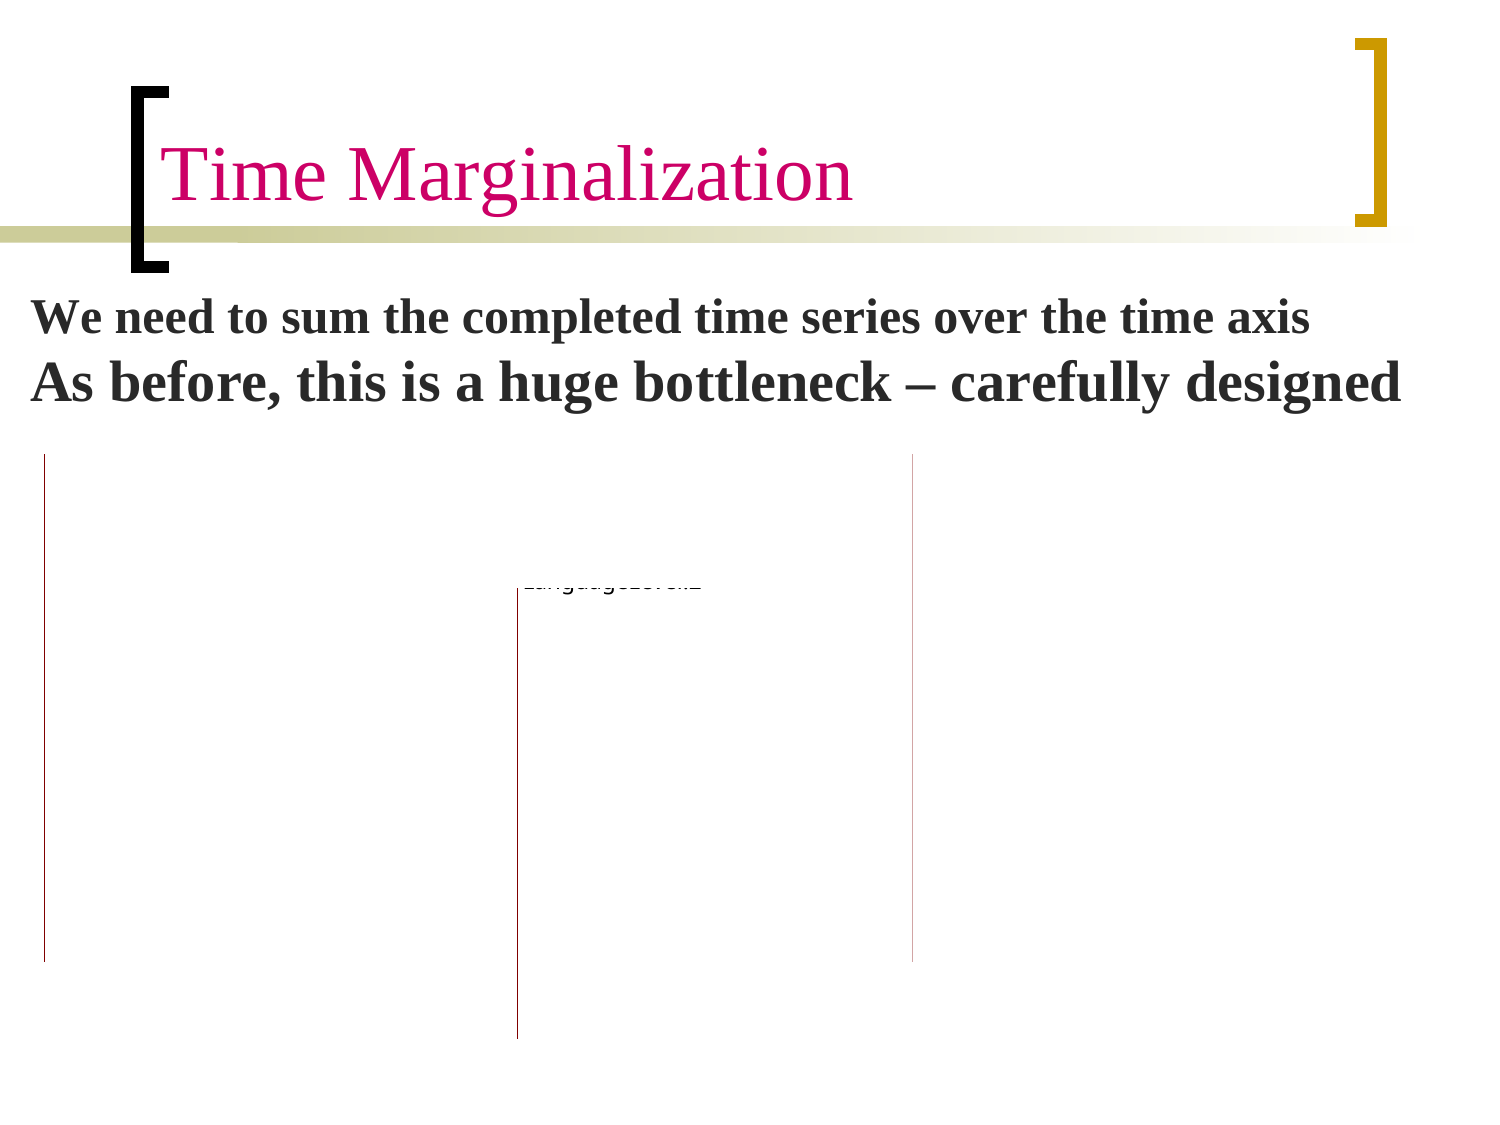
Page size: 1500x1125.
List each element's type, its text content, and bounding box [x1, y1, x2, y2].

text_box We need to sum the completed time series over the time axis As before, this is a huge bottleneck – carefully designed [15, 276, 1416, 631]
title Time Marginalization [75, 0, 1353, 225]
picture [42, 454, 1385, 1039]
